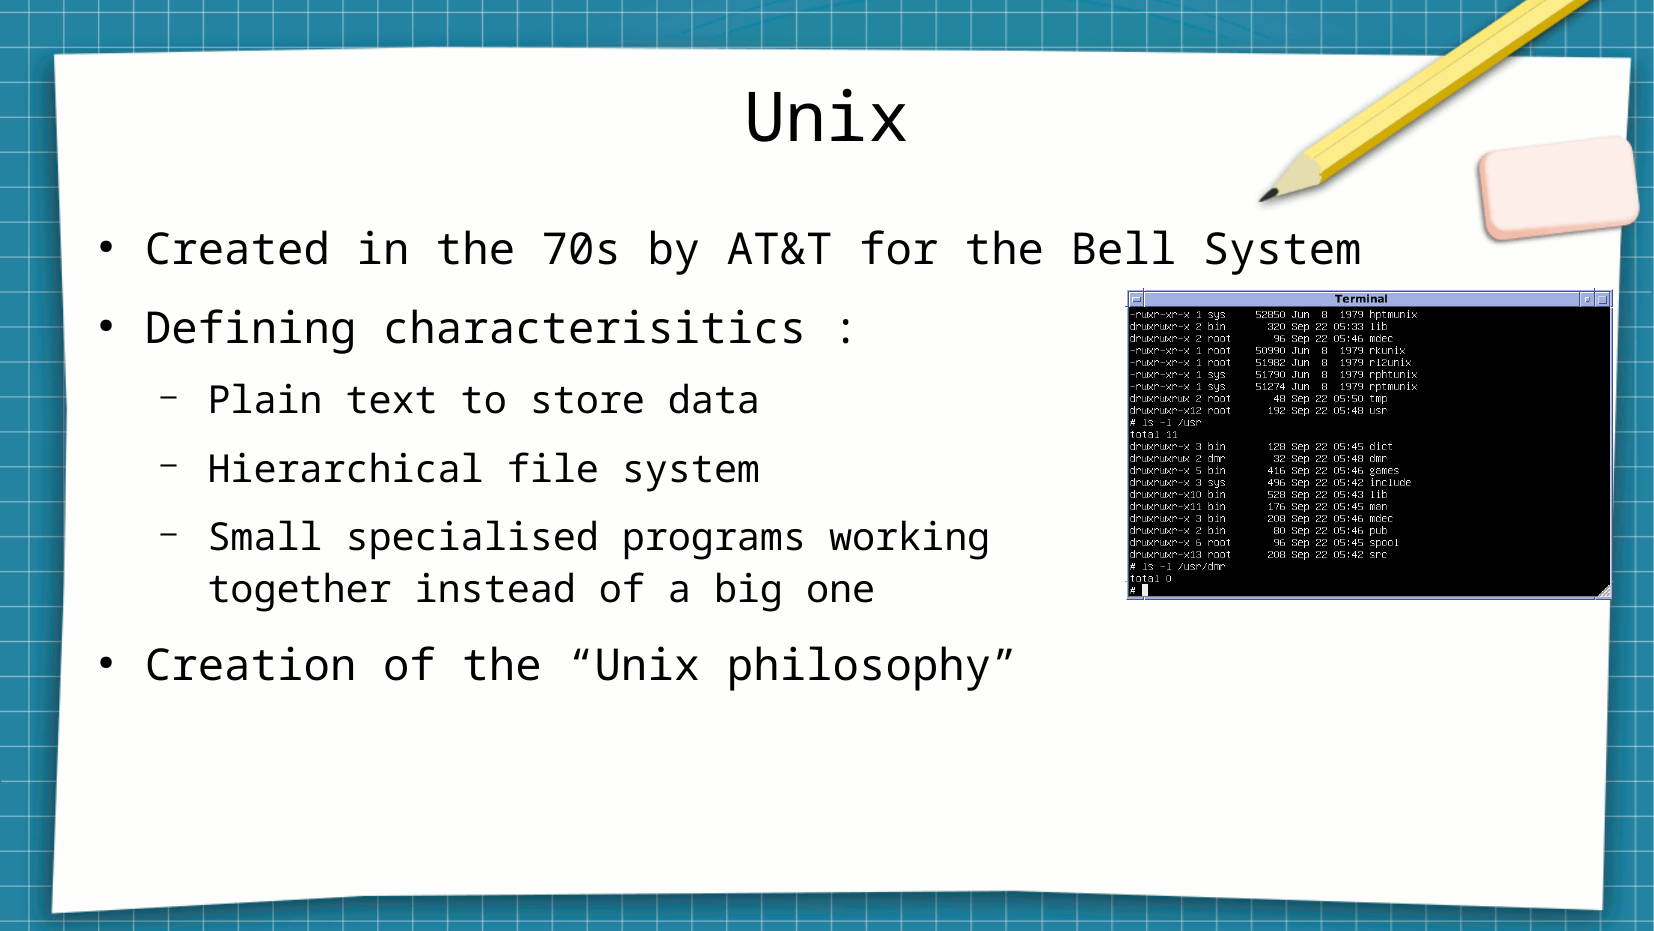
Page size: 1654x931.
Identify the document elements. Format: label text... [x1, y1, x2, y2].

picture [0, 0, 1654, 931]
title Unix [82, 37, 1571, 193]
list Created in the 70s by AT&T for the Bell System Defining characterisitics : Plain text to store data Hierarchical file system Small specialised programs working together instead of a big one Creation of the “Unix philosophy” [82, 217, 1571, 758]
